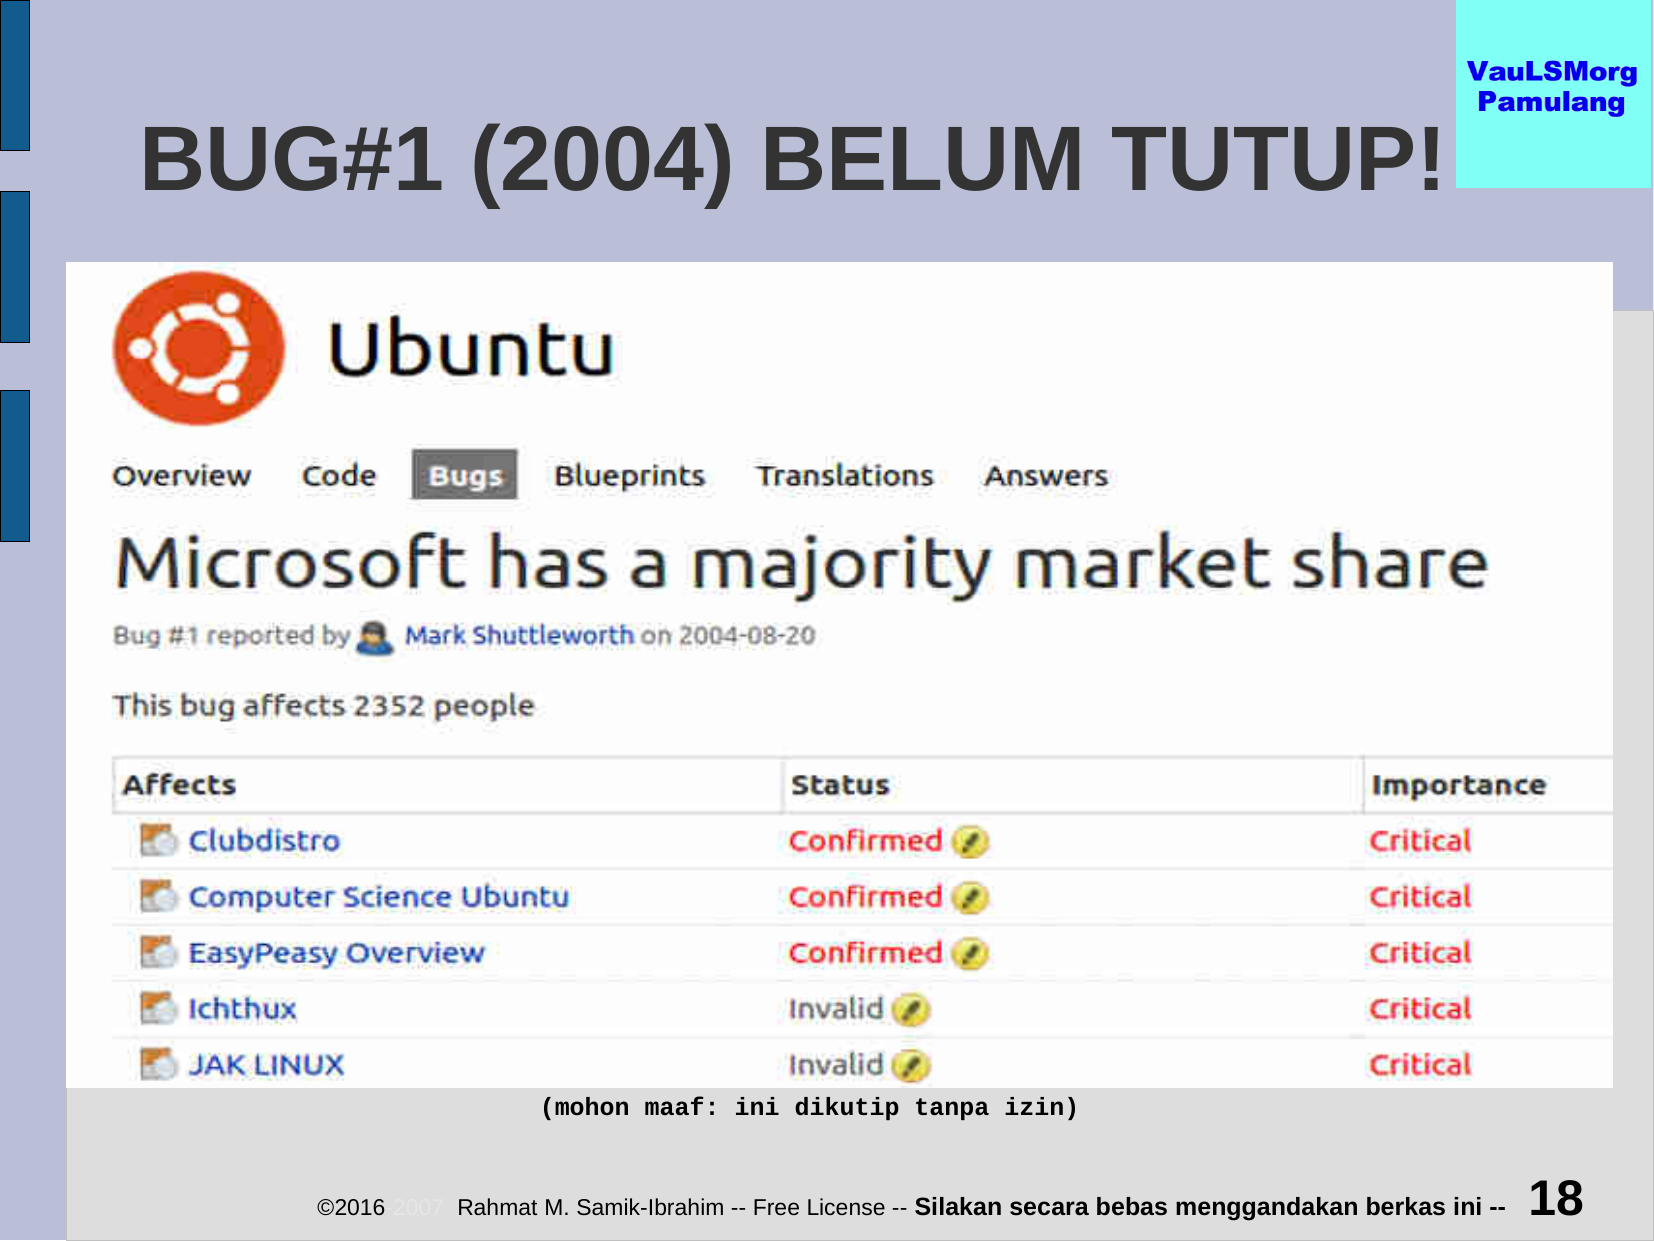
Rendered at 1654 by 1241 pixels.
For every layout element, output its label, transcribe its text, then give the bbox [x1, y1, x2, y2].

text_box (mohon maaf: ini dikutip tanpa izin) [525, 1087, 1095, 1132]
title BUG#1 (2004) BELUM TUTUP! [87, 55, 1501, 262]
picture [66, 262, 1613, 1088]
picture [1456, 0, 1651, 188]
